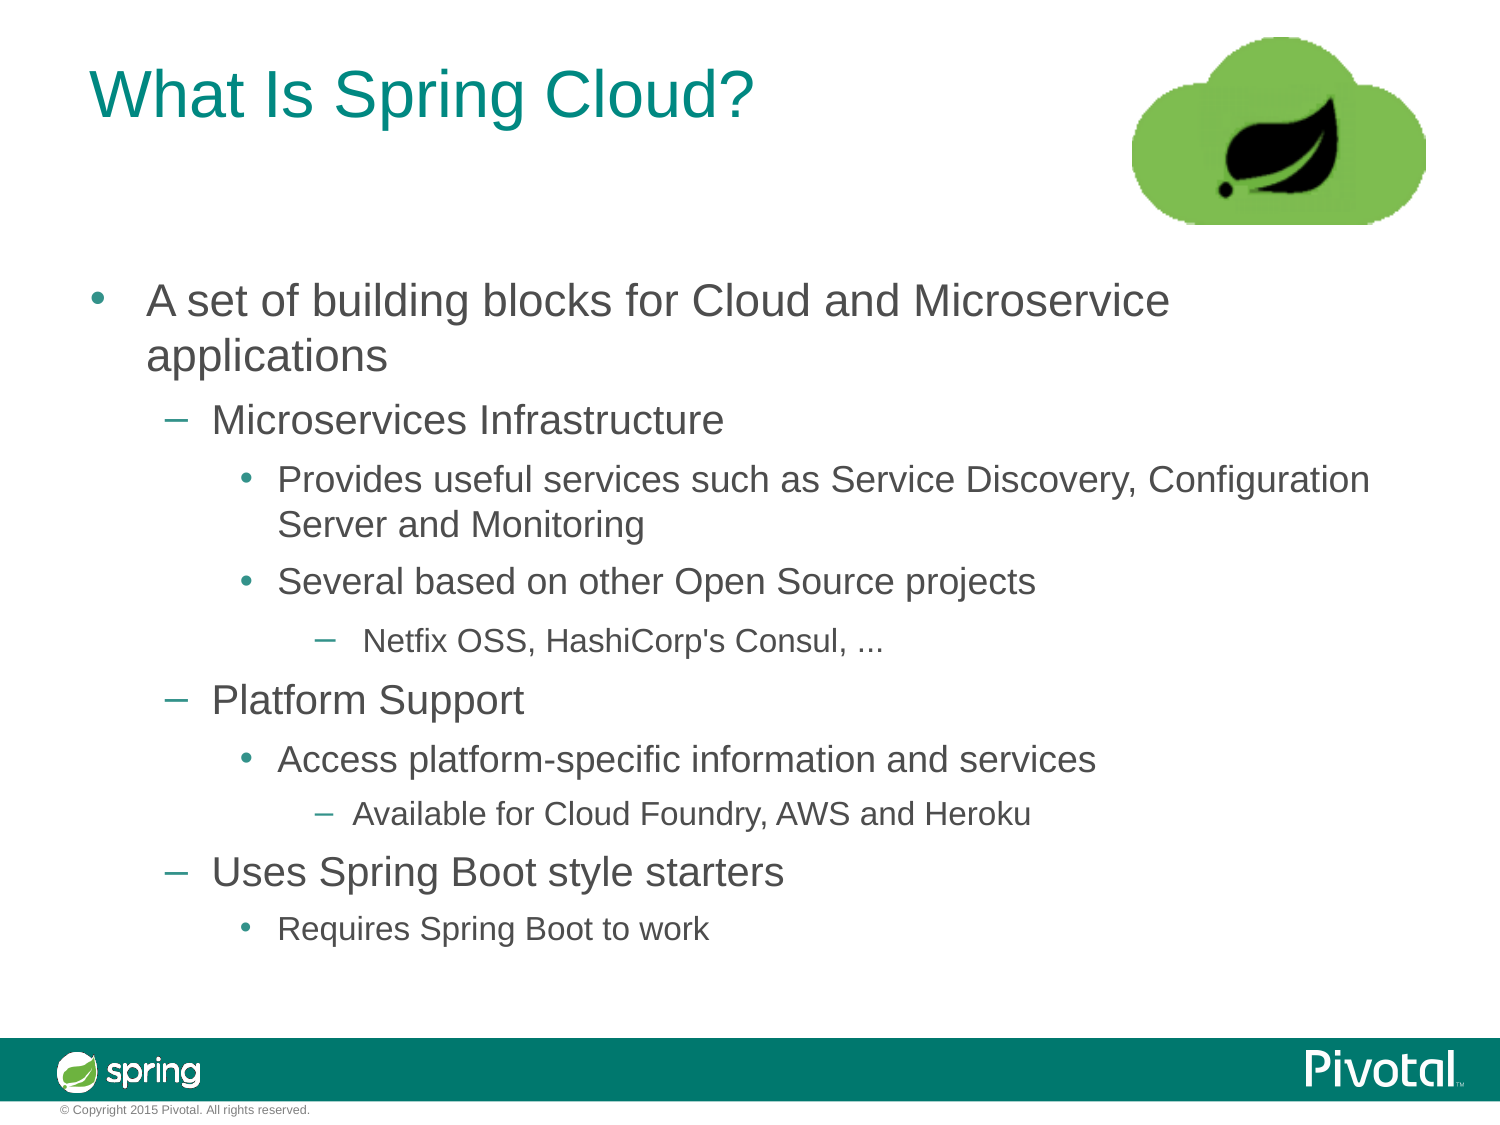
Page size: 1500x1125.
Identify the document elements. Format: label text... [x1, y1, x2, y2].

title What Is Spring Cloud? [75, 37, 1132, 225]
picture [32, 1041, 210, 1103]
list A set of building blocks for Cloud and Microservice applications Microservices Infrastructure Provides useful services such as Service Discovery, Configuration Server and Monitoring Several based on other Open Source projects Netfix OSS, HashiCorp's Consul, ... Platform Support Access platform-specific information and services Available for Cloud Foundry, AWS and Heroku Uses Spring Boot style starters Requires Spring Boot to work [75, 262, 1426, 1013]
picture [1306, 1050, 1464, 1087]
picture [1132, 37, 1426, 225]
